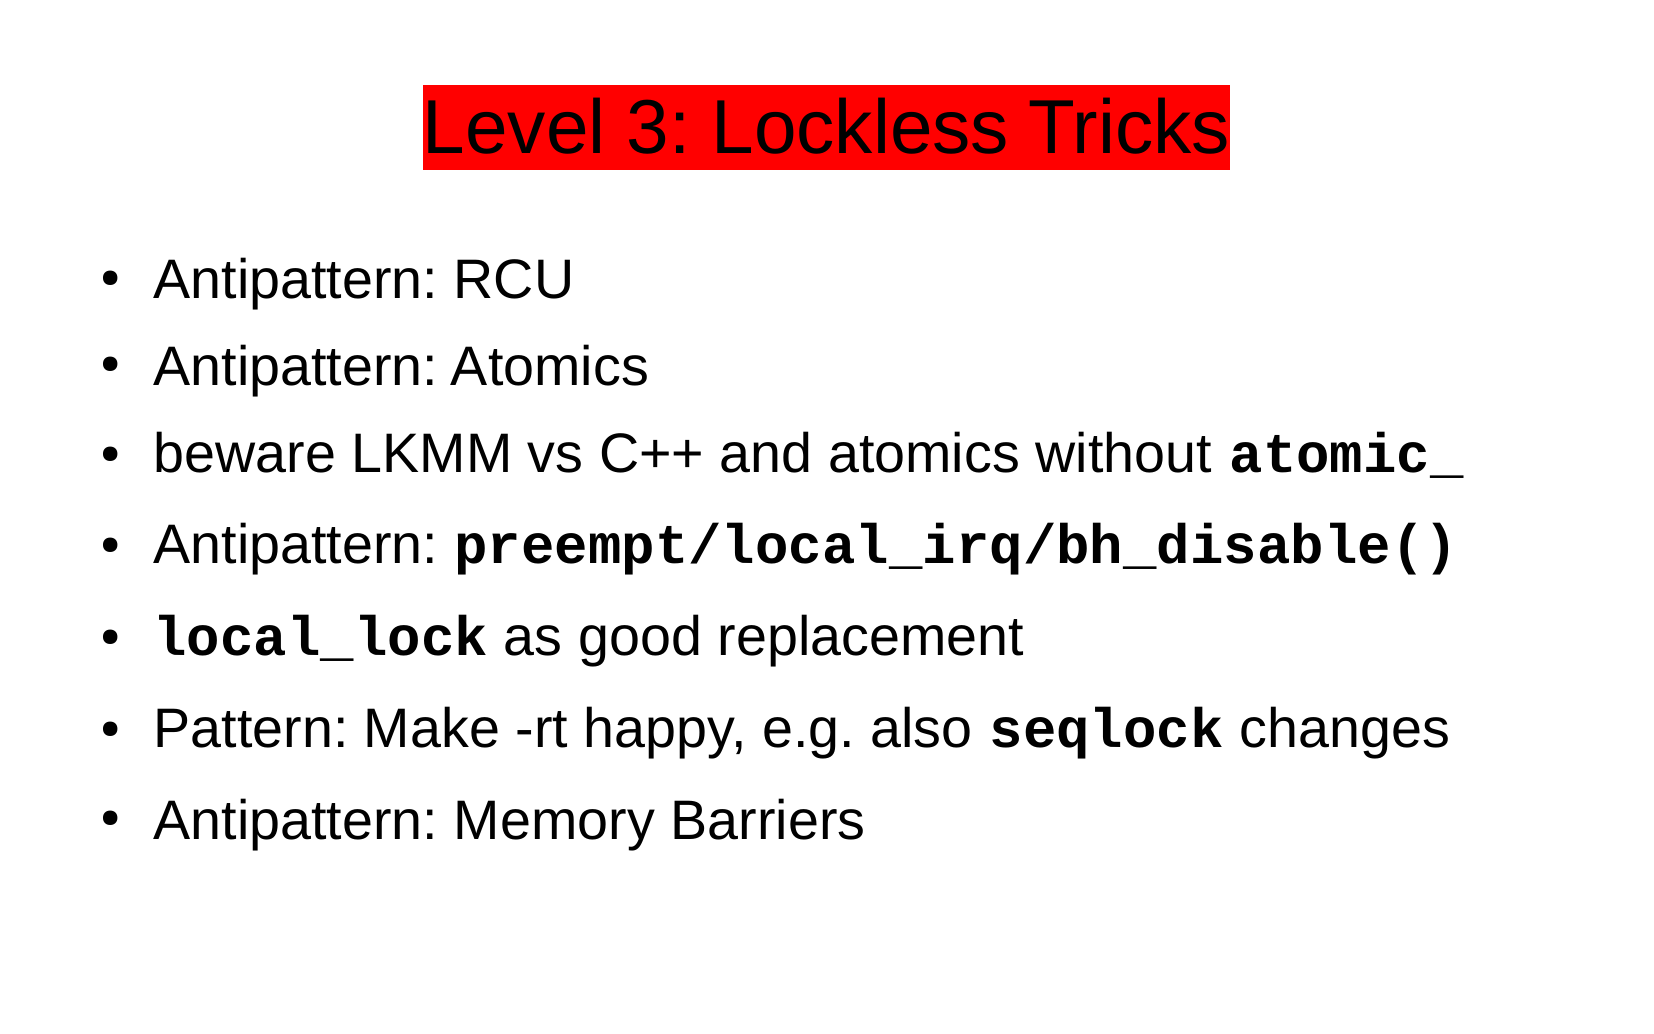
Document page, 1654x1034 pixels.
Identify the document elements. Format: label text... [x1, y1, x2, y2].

list Antipattern: RCU Antipattern: Atomics beware LKMM vs C++ and atomics without atomic_ Antipattern: preempt/local_irq/bh_disable() local_lock as good replacement Pattern: Make -rt happy, e.g. also seqlock changes Antipattern: Memory Barriers [82, 248, 1571, 885]
title Level 3: Lockless Tricks [82, 41, 1571, 214]
